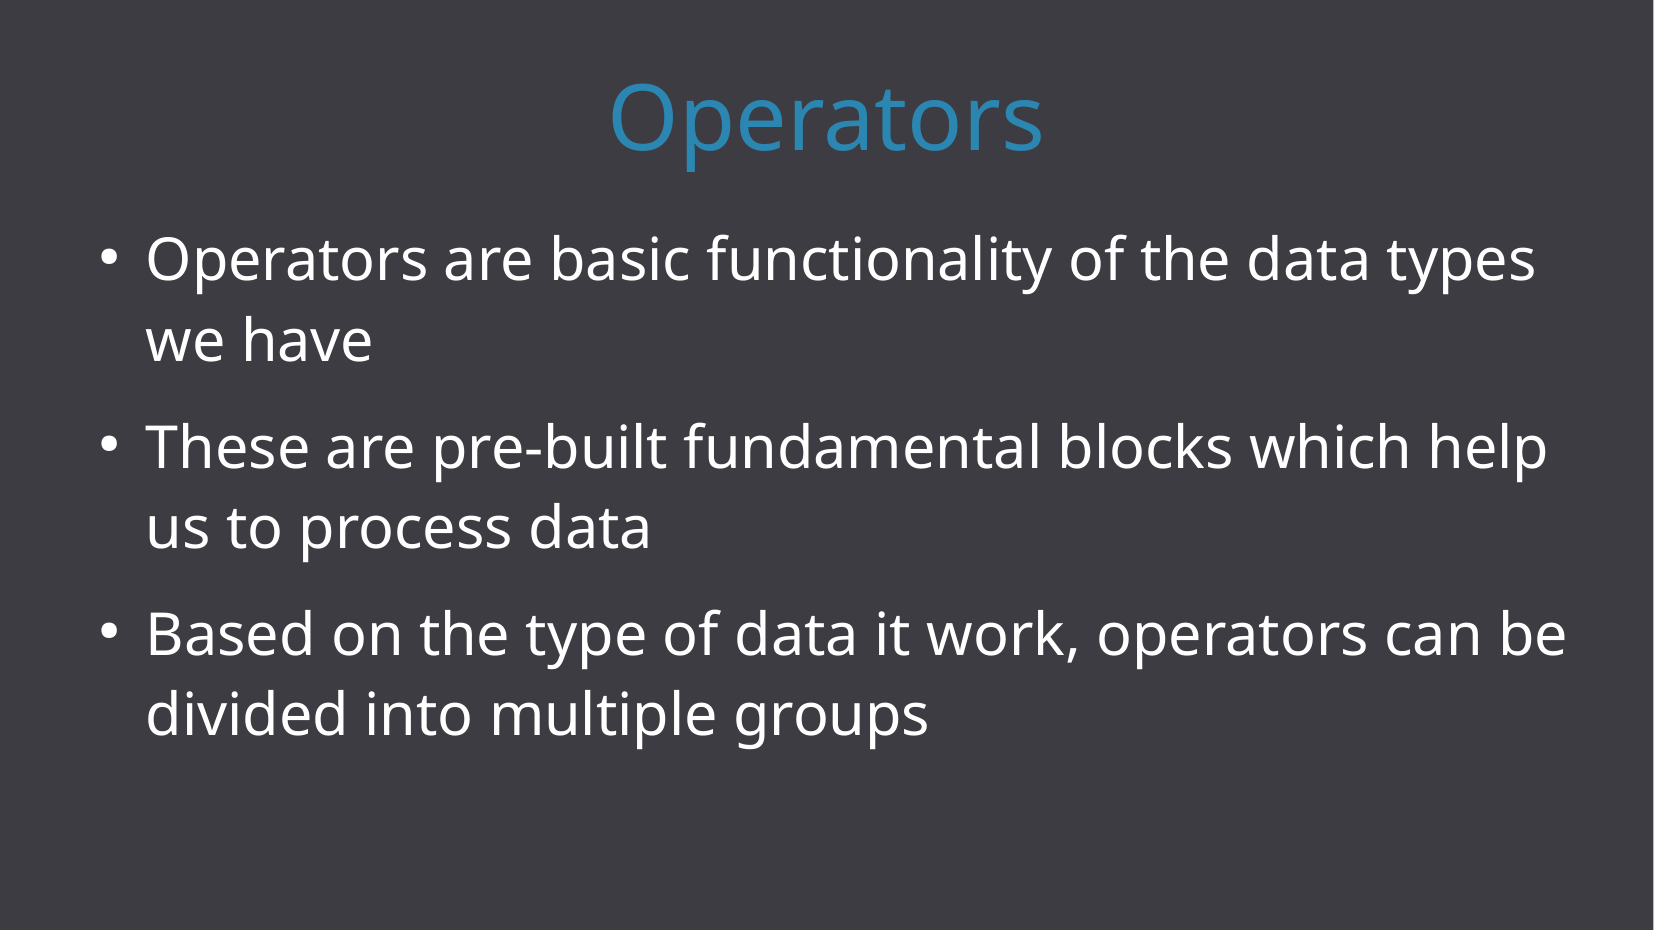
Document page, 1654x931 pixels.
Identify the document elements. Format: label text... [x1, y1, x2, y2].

list Operators are basic functionality of the data types we have These are pre-built fundamental blocks which help us to process data Based on the type of data it work, operators can be divided into multiple groups [82, 217, 1571, 758]
title Operators [82, 37, 1571, 193]
